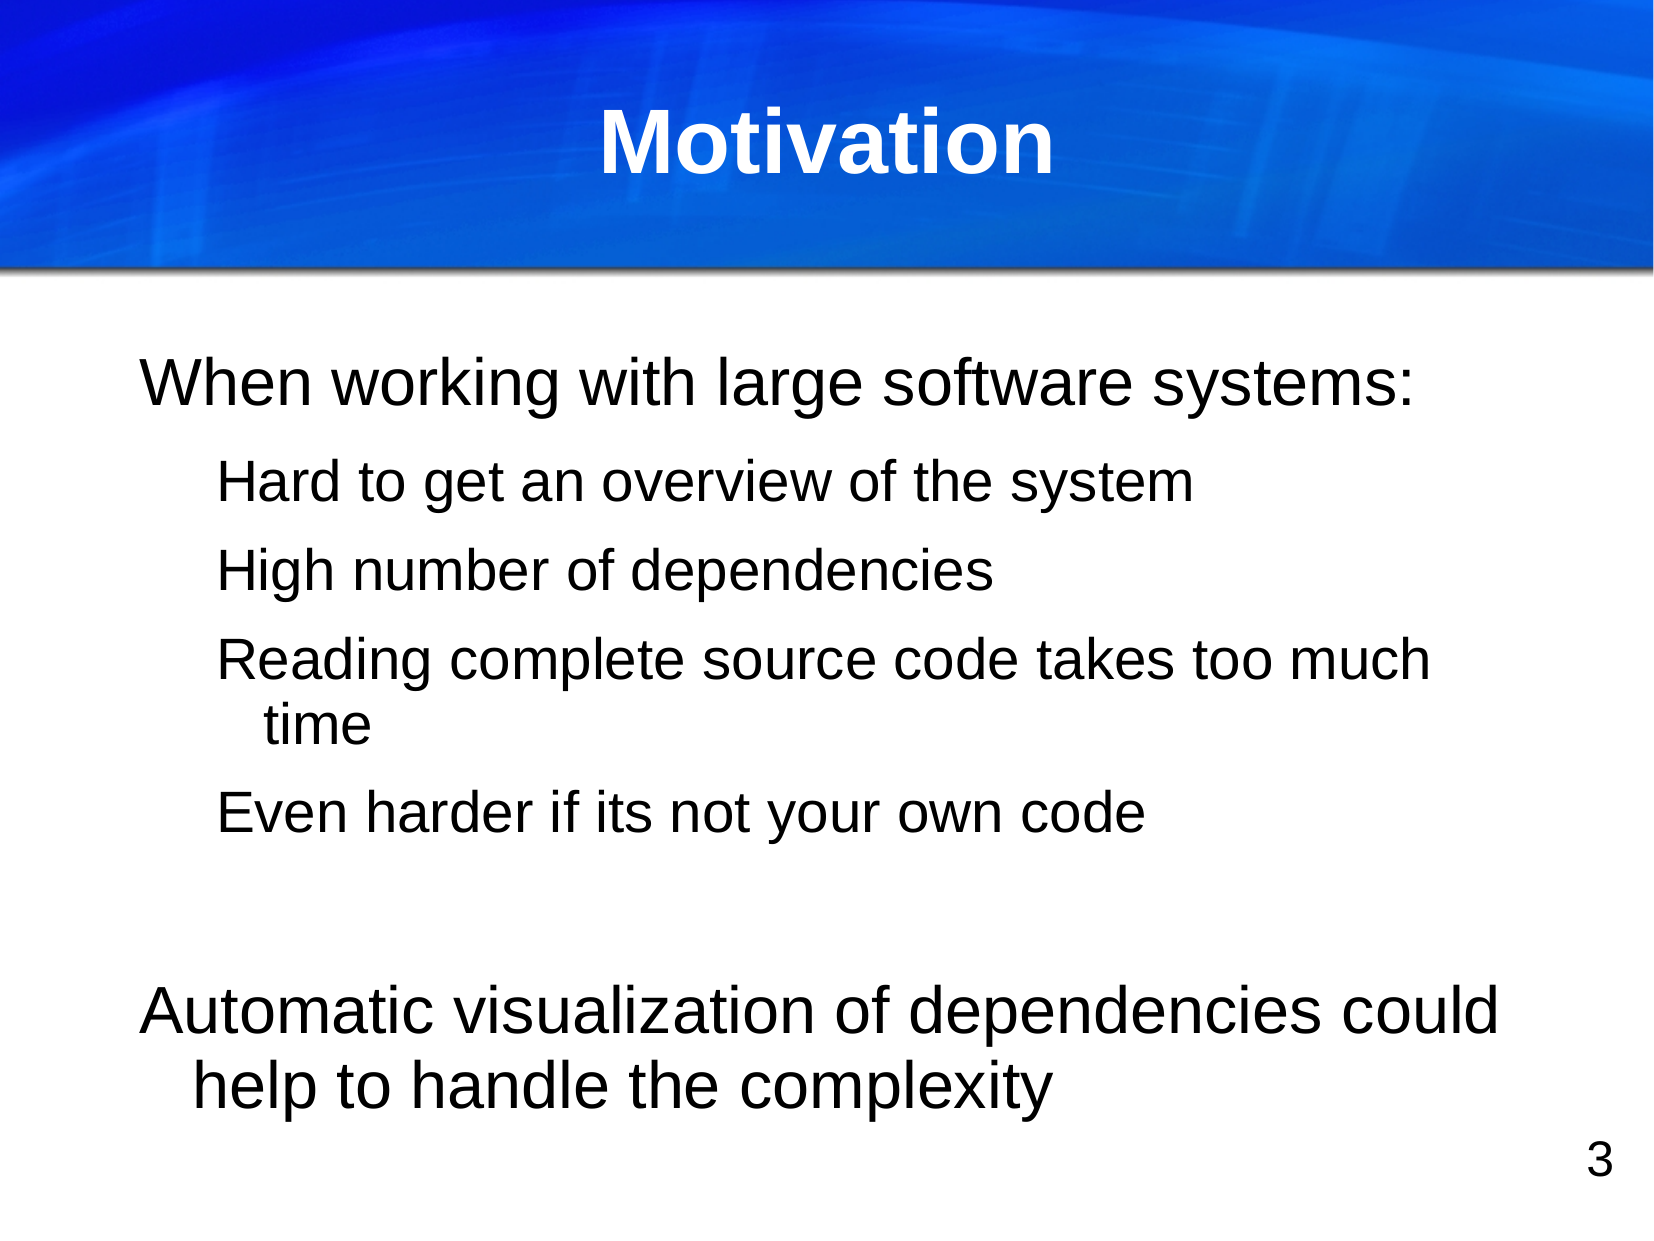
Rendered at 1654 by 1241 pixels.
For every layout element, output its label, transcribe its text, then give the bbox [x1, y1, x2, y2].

picture [0, 0, 1654, 1241]
title Motivation [121, 37, 1534, 246]
list When working with large software systems: Hard to get an overview of the system High number of dependencies Reading complete source code takes too much time Even harder if its not your own code Automatic visualization of dependencies could help to handle the complexity [121, 344, 1534, 1127]
